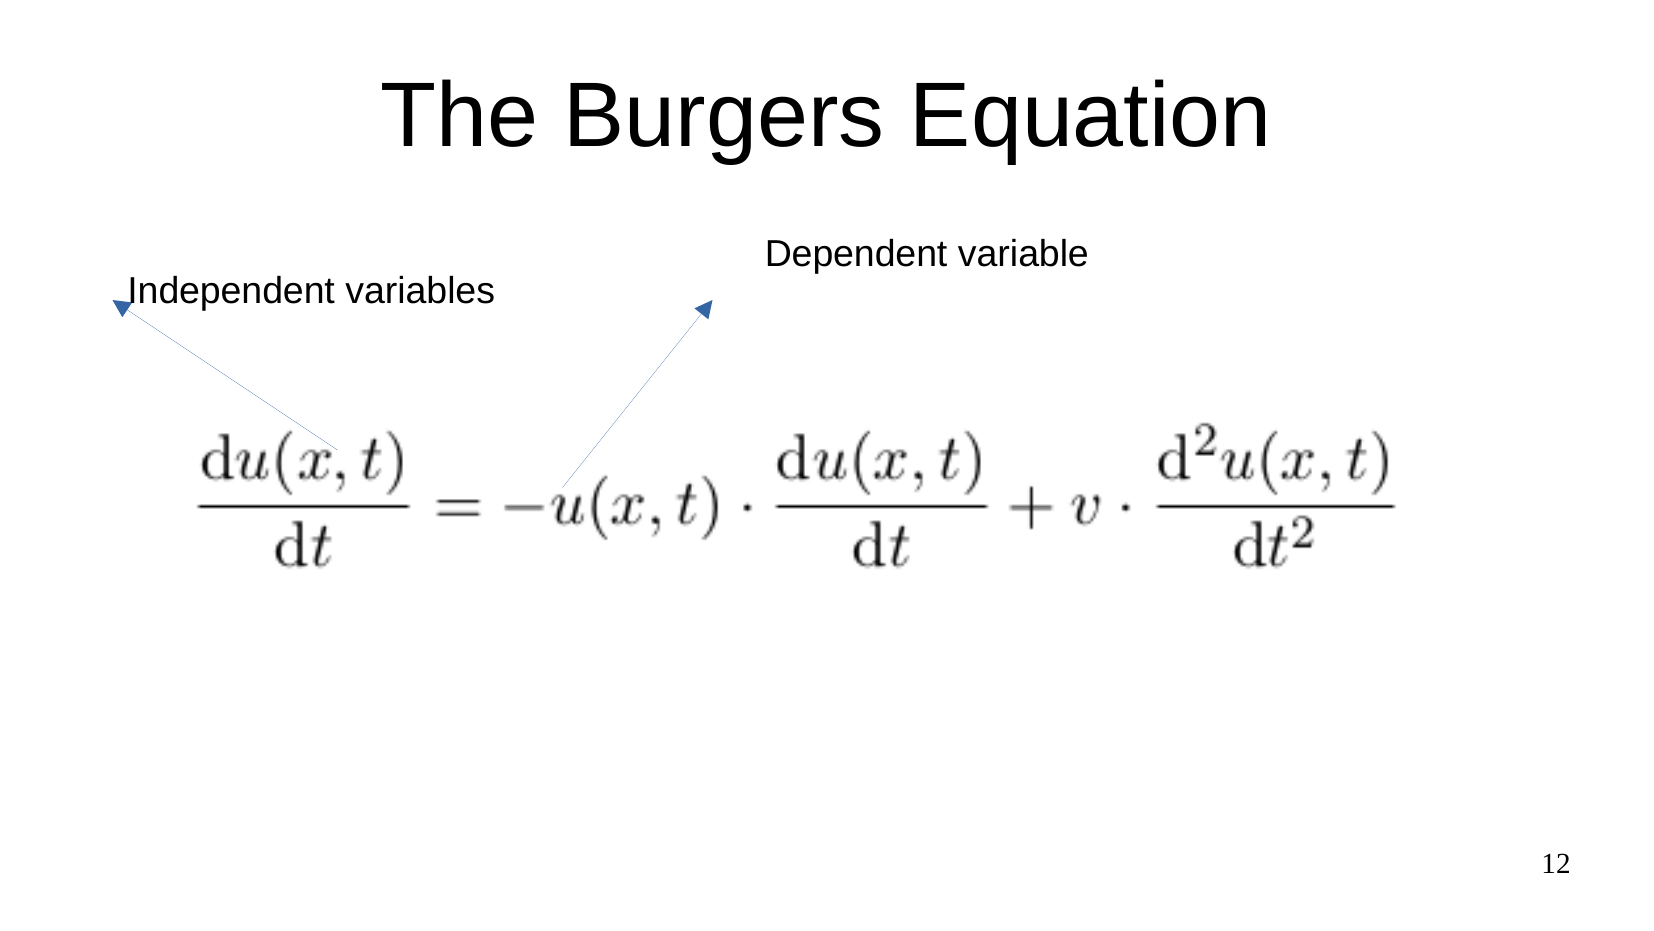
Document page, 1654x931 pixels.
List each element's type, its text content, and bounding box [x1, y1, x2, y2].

title The Burgers Equation [82, 37, 1571, 193]
text_box Independent variables [112, 262, 526, 338]
text_box Dependent variable [750, 225, 1201, 282]
picture [114, 374, 1538, 638]
